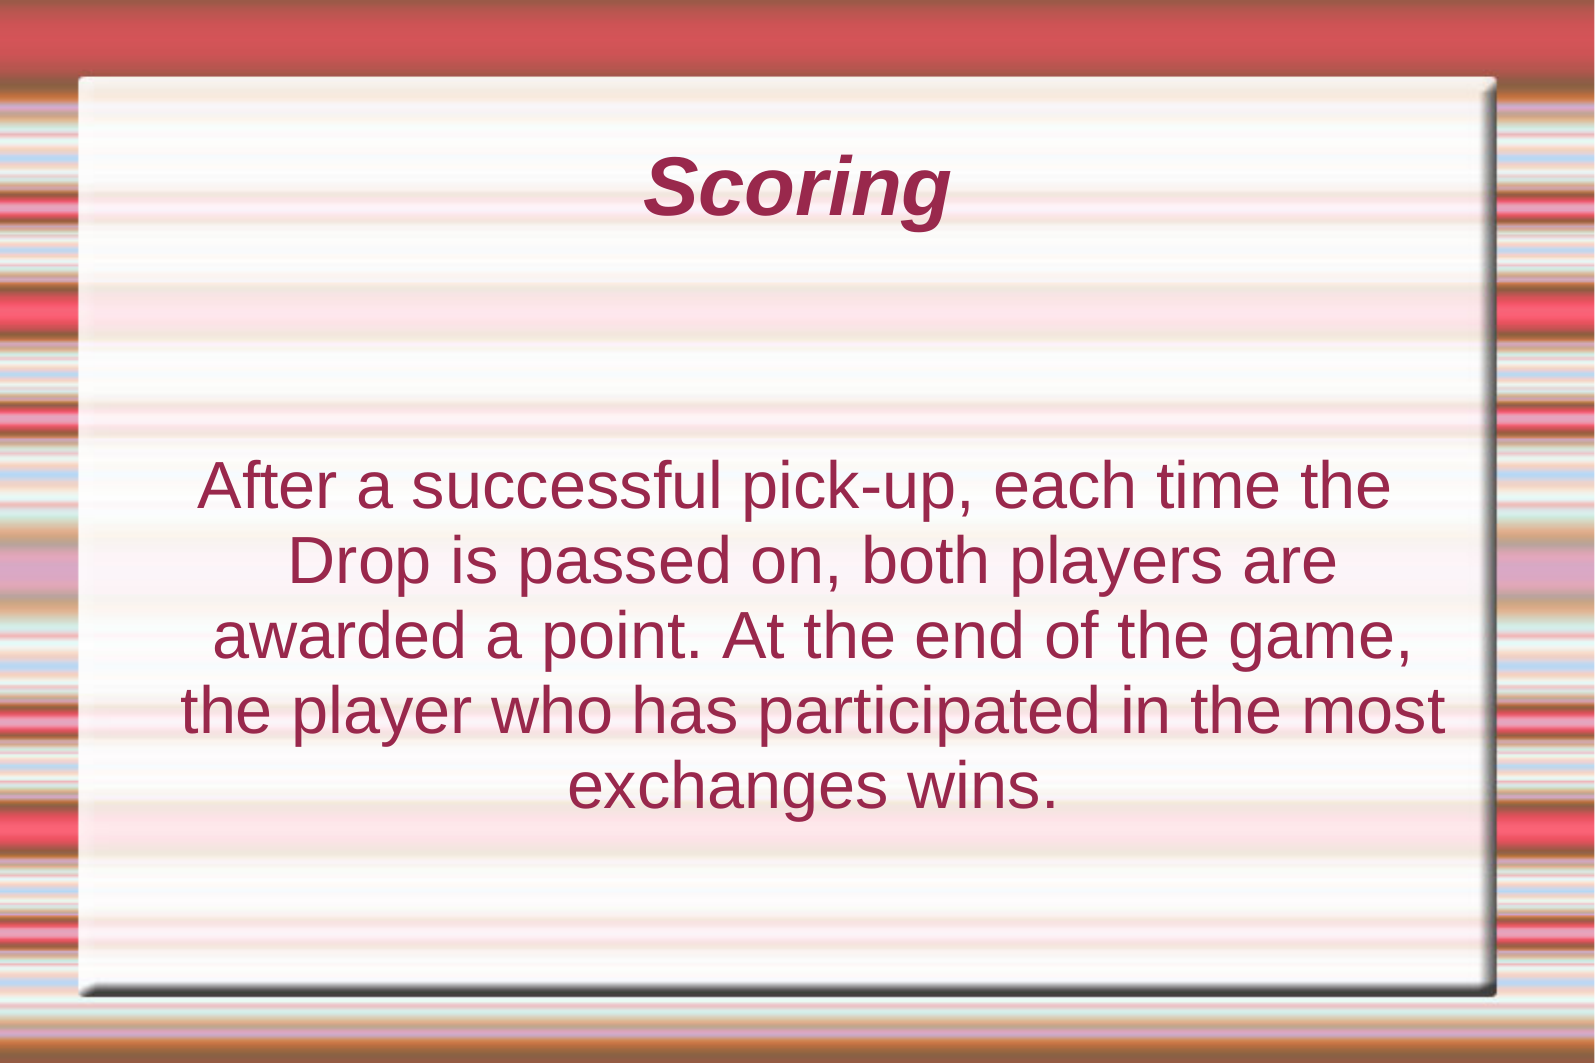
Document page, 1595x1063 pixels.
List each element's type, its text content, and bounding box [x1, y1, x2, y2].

title Scoring [117, 98, 1479, 276]
subtitle After a successful pick-up, each time the Drop is passed on, both players are awarded a point. At the end of the game, the player who has participated in the most exchanges wins. [130, 300, 1462, 971]
picture [0, 0, 1595, 1063]
